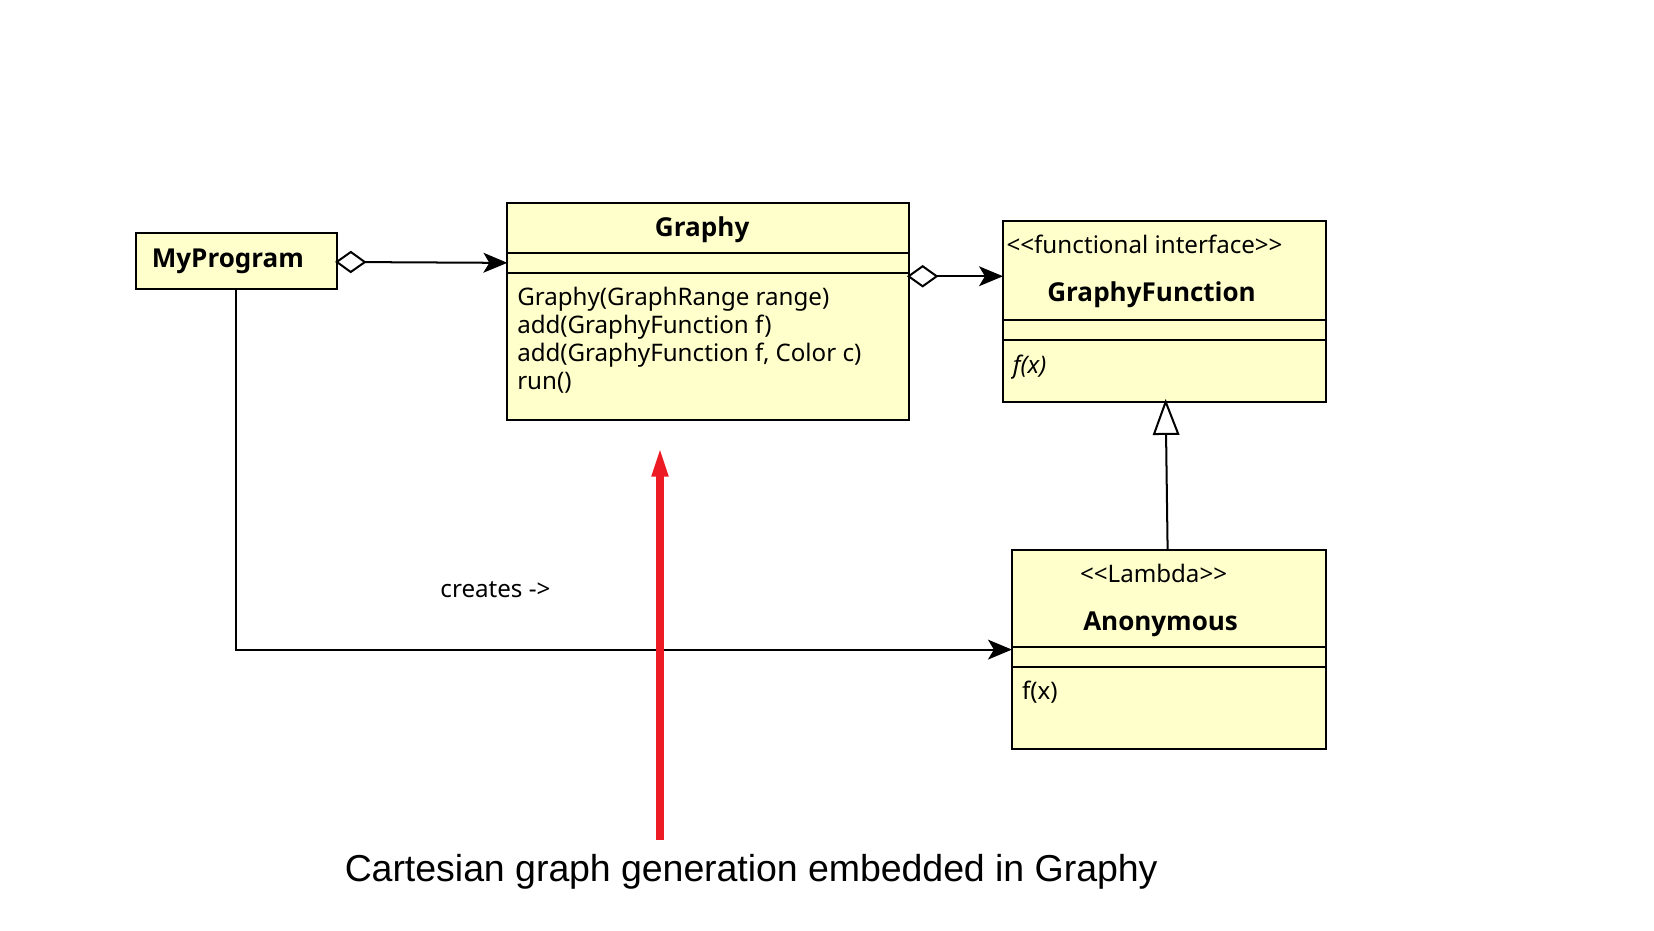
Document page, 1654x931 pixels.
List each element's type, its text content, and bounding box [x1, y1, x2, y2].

text_box Cartesian graph generation embedded in Graphy [330, 840, 1173, 897]
picture [105, 170, 1358, 781]
